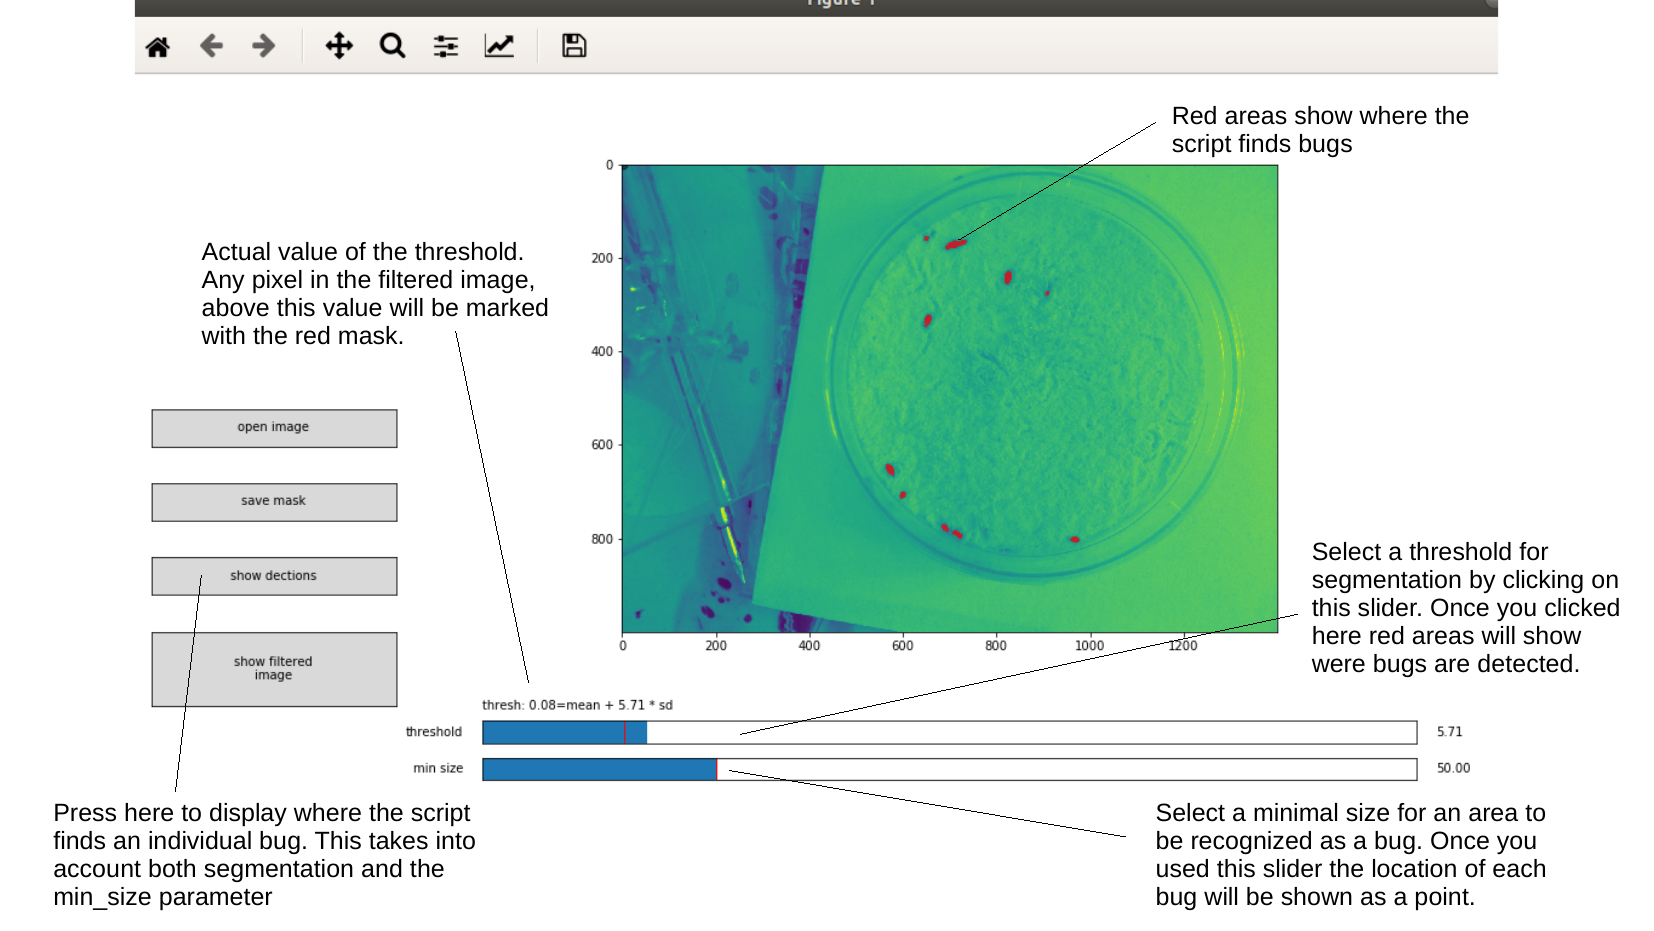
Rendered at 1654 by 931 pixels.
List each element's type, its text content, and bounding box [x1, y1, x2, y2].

text_box Select a minimal size for an area to be recognized as a bug. Once you used this slider the location of each bug will be shown as a point. [1140, 791, 1582, 925]
text_box Red areas show where the script finds bugs [1157, 94, 1499, 182]
picture [134, 0, 1499, 792]
text_box Select a threshold for segmentation by clicking on this slider. Once you clicked here red areas will show were bugs are detected. [1297, 530, 1639, 692]
text_box Actual value of the threshold. Any pixel in the filtered image, above this value will be marked with the red mask. [186, 230, 580, 392]
text_box Press here to display where the script finds an individual bug. This takes into account both segmentation and the min_size parameter [38, 791, 496, 931]
